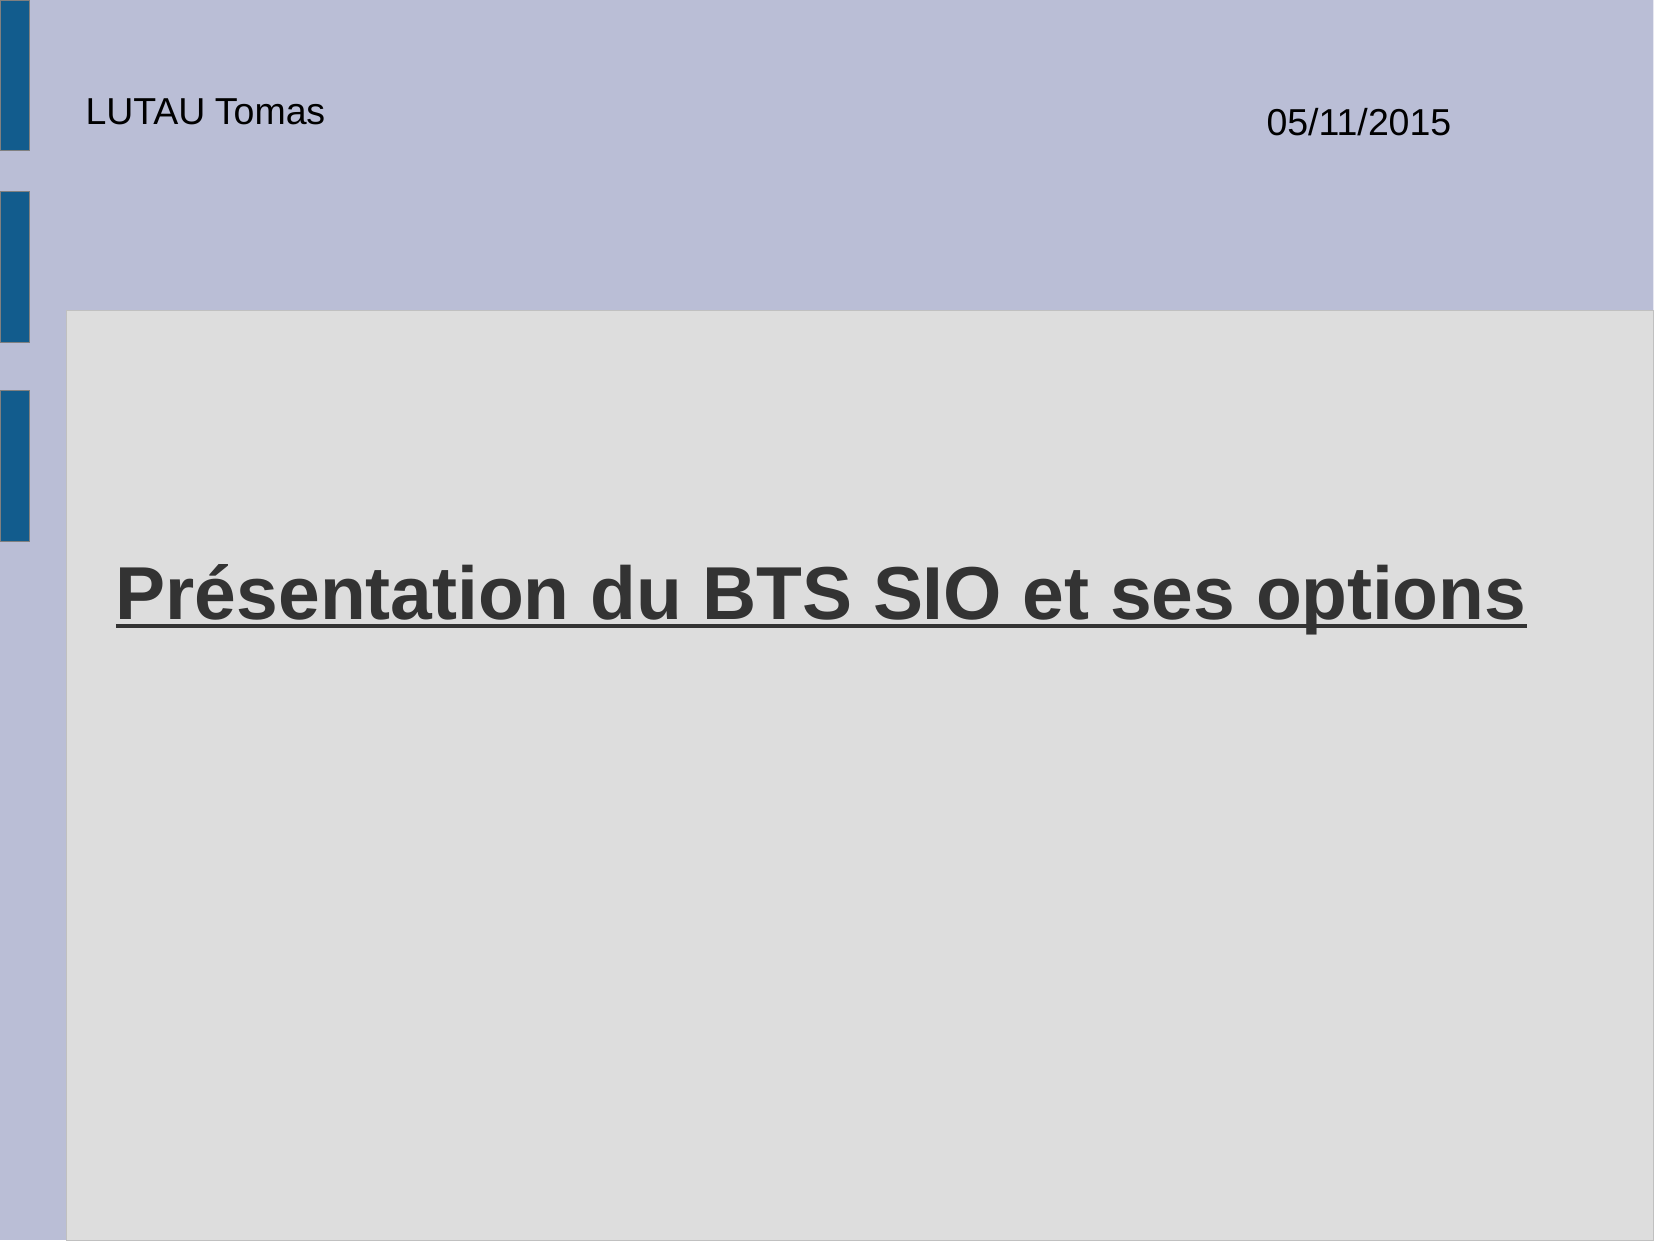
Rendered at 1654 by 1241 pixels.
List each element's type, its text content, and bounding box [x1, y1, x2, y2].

text_box LUTAU Tomas [70, 82, 520, 140]
title Présentation du BTS SIO et ses options [77, 489, 1566, 697]
text_box 05/11/2015 [1251, 94, 1607, 152]
